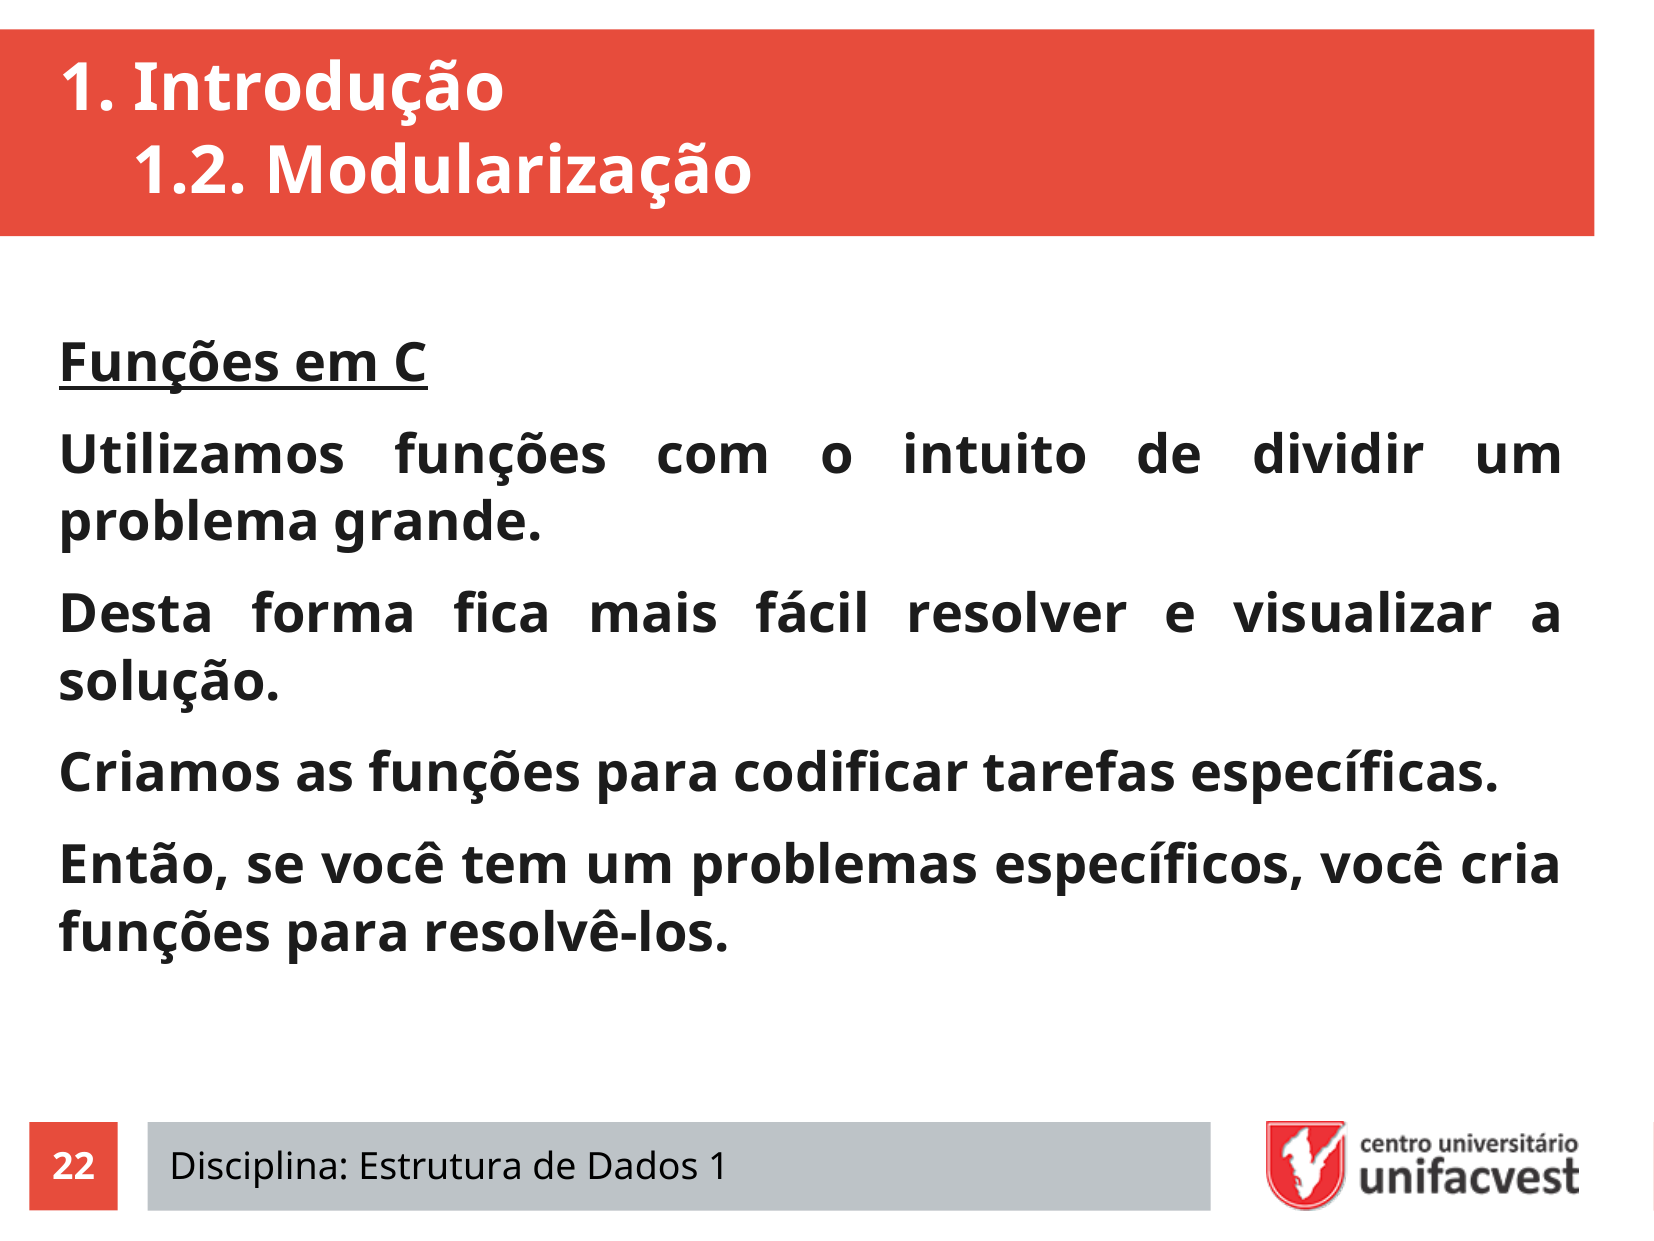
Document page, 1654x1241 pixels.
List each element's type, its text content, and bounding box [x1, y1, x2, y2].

picture [1266, 1121, 1579, 1211]
text_box [1238, 1120, 1654, 1212]
title 1. Introdução 1.2. Modularização [59, 59, 1595, 207]
list Funções em C Utilizamos funções com o intuito de dividir um problema grande. Desta forma fica mais fácil resolver e visualizar a solução. Criamos as funções para codificar tarefas específicas. Então, se você tem um problemas específicos, você cria funções para resolvê-los. [59, 324, 1566, 1093]
text_box Disciplina: Estrutura de Dados 1 [154, 1132, 1205, 1196]
